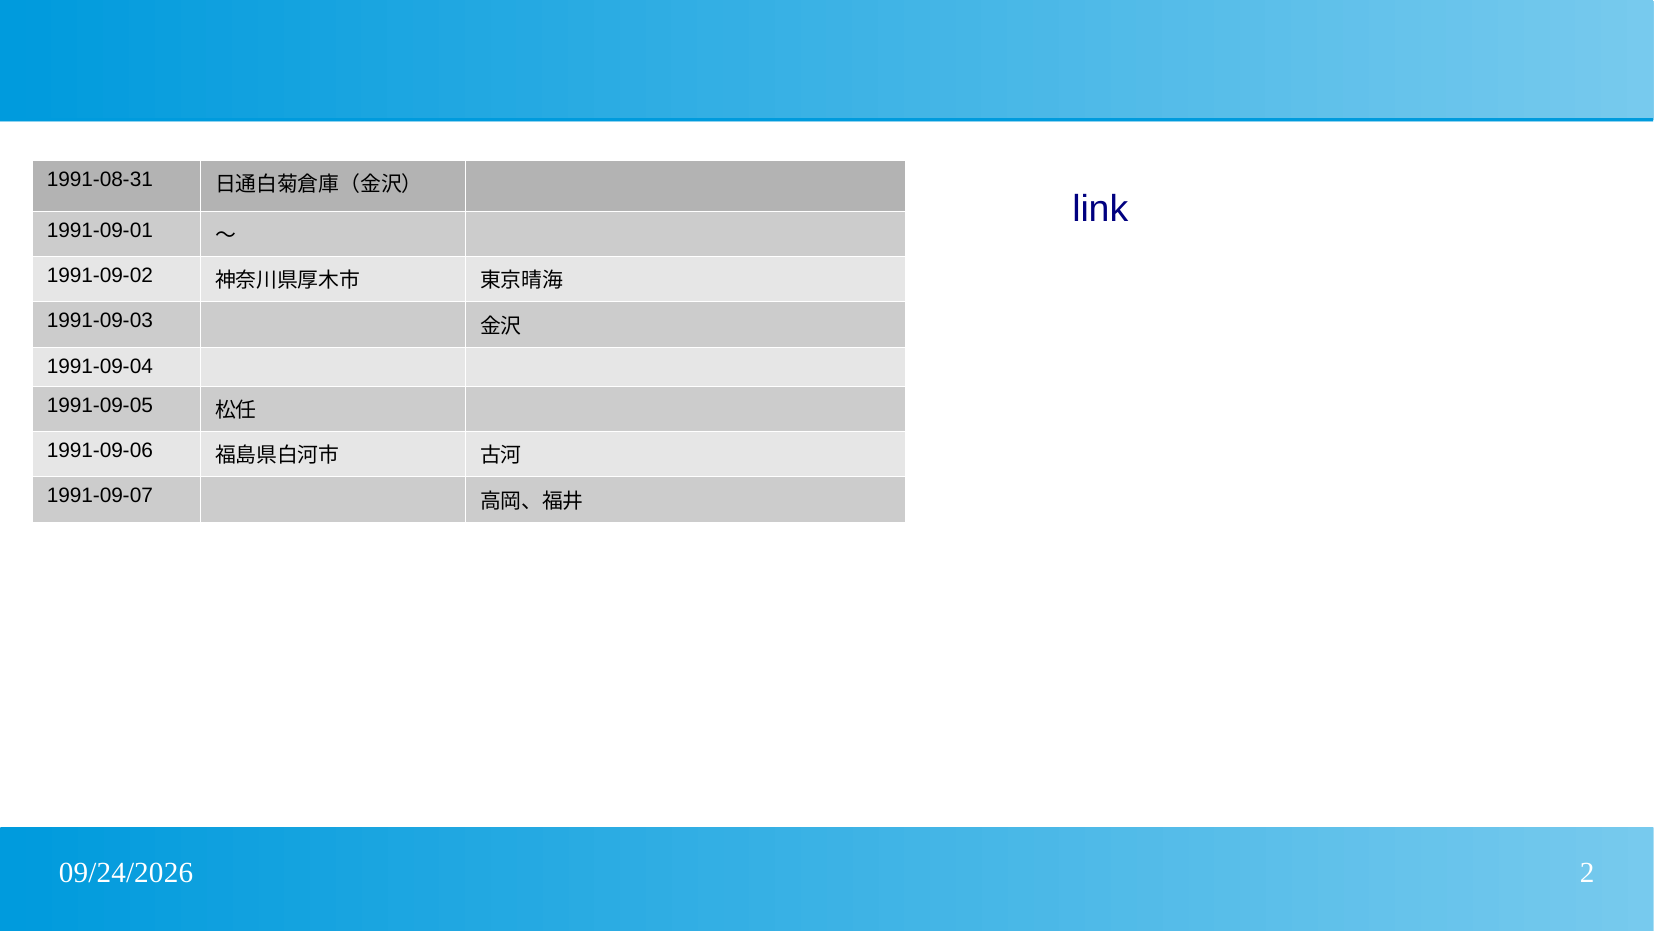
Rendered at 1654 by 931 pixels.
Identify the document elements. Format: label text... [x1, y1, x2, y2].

table_cell 神奈川県厚木市 [201, 257, 465, 301]
table_cell 1991-09-01 [33, 212, 200, 256]
table_cell [466, 387, 905, 431]
table_cell 東京晴海 [466, 257, 905, 301]
table_header 日通白菊倉庫（金沢） [201, 161, 465, 211]
table_cell 1991-09-05 [33, 387, 200, 431]
table_cell [201, 302, 465, 347]
text_box link [1057, 180, 1182, 237]
table_header 1991-08-31 [33, 161, 200, 211]
table_cell [466, 348, 905, 386]
table_cell 福島県白河市 [201, 432, 465, 476]
table_cell [201, 348, 465, 386]
table_header [466, 161, 905, 211]
table_cell 1991-09-04 [33, 348, 200, 386]
table_cell [201, 477, 465, 522]
table_cell 金沢 [466, 302, 905, 347]
table_cell 高岡、福井 [466, 477, 905, 522]
table_cell 1991-09-03 [33, 302, 200, 347]
table_cell [466, 212, 905, 256]
table_cell 松任 [201, 387, 465, 431]
table_cell 1991-09-07 [33, 477, 200, 522]
table_cell 〜 [201, 212, 465, 256]
table_cell 1991-09-02 [33, 257, 200, 301]
table_cell 1991-09-06 [33, 432, 200, 476]
table_cell 古河 [466, 432, 905, 476]
